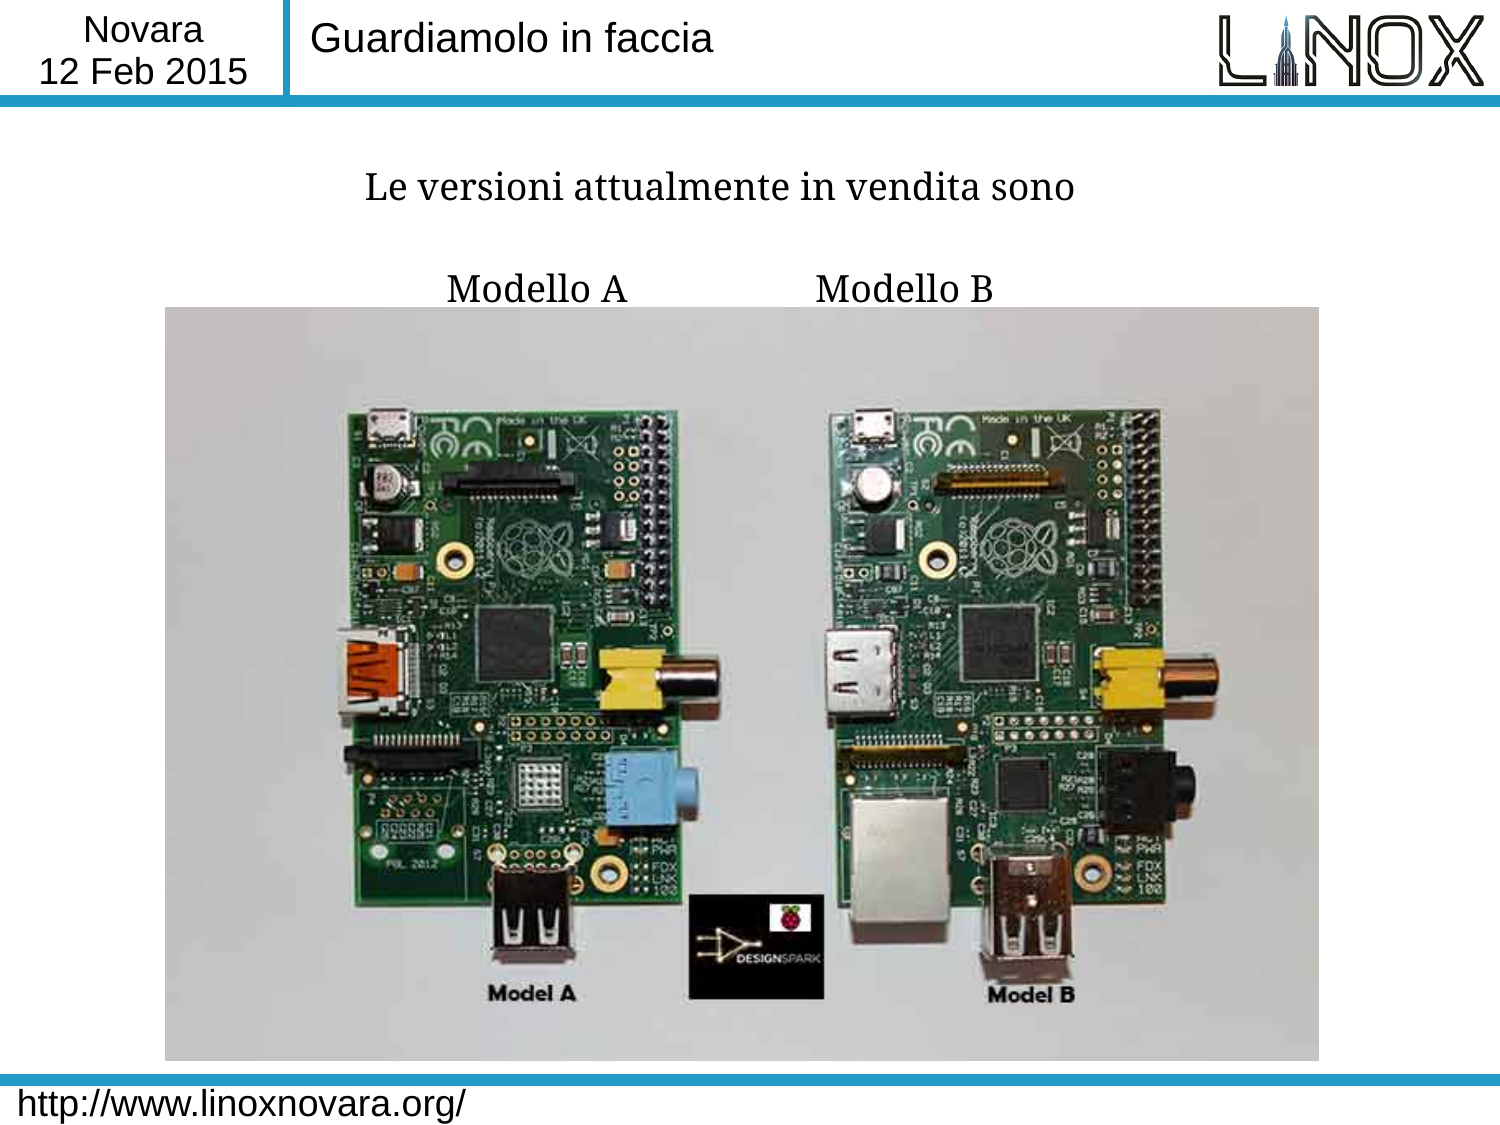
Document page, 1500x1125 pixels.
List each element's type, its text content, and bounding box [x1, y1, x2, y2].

text_box Le versioni attualmente in vendita sono Modello A Modello B [295, 153, 1146, 298]
picture [0, 0, 1500, 107]
list Guardiamolo in faccia [295, 7, 1321, 83]
picture [0, 1074, 1500, 1086]
picture [165, 307, 1319, 1061]
